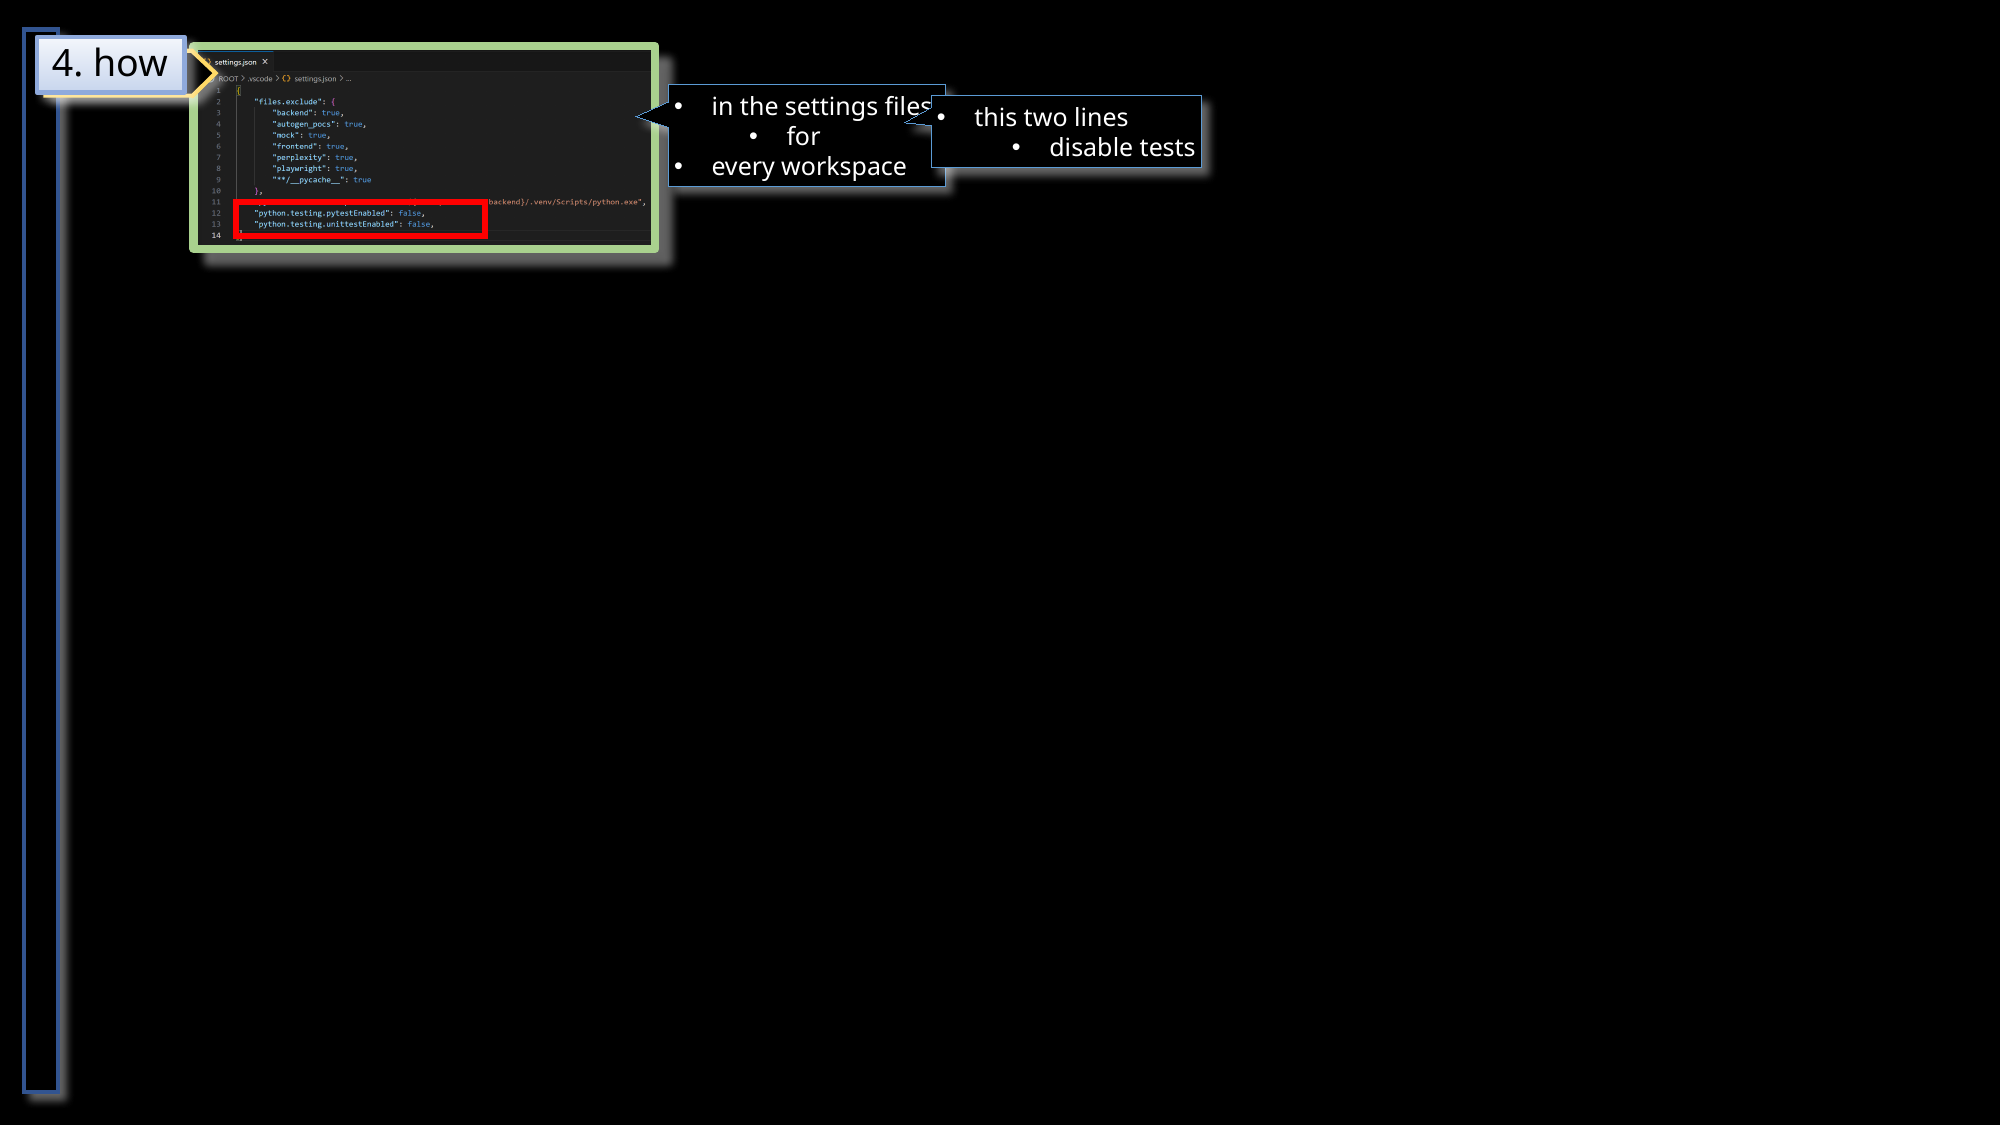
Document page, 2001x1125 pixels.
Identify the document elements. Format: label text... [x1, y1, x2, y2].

text_box [23, 29, 58, 1093]
text_box this two lines disable tests [904, 95, 1202, 168]
title 4. how [36, 36, 185, 93]
text_box in the settings files for every workspace [635, 84, 946, 187]
text_box disable [200, 58, 216, 89]
picture [197, 50, 652, 245]
